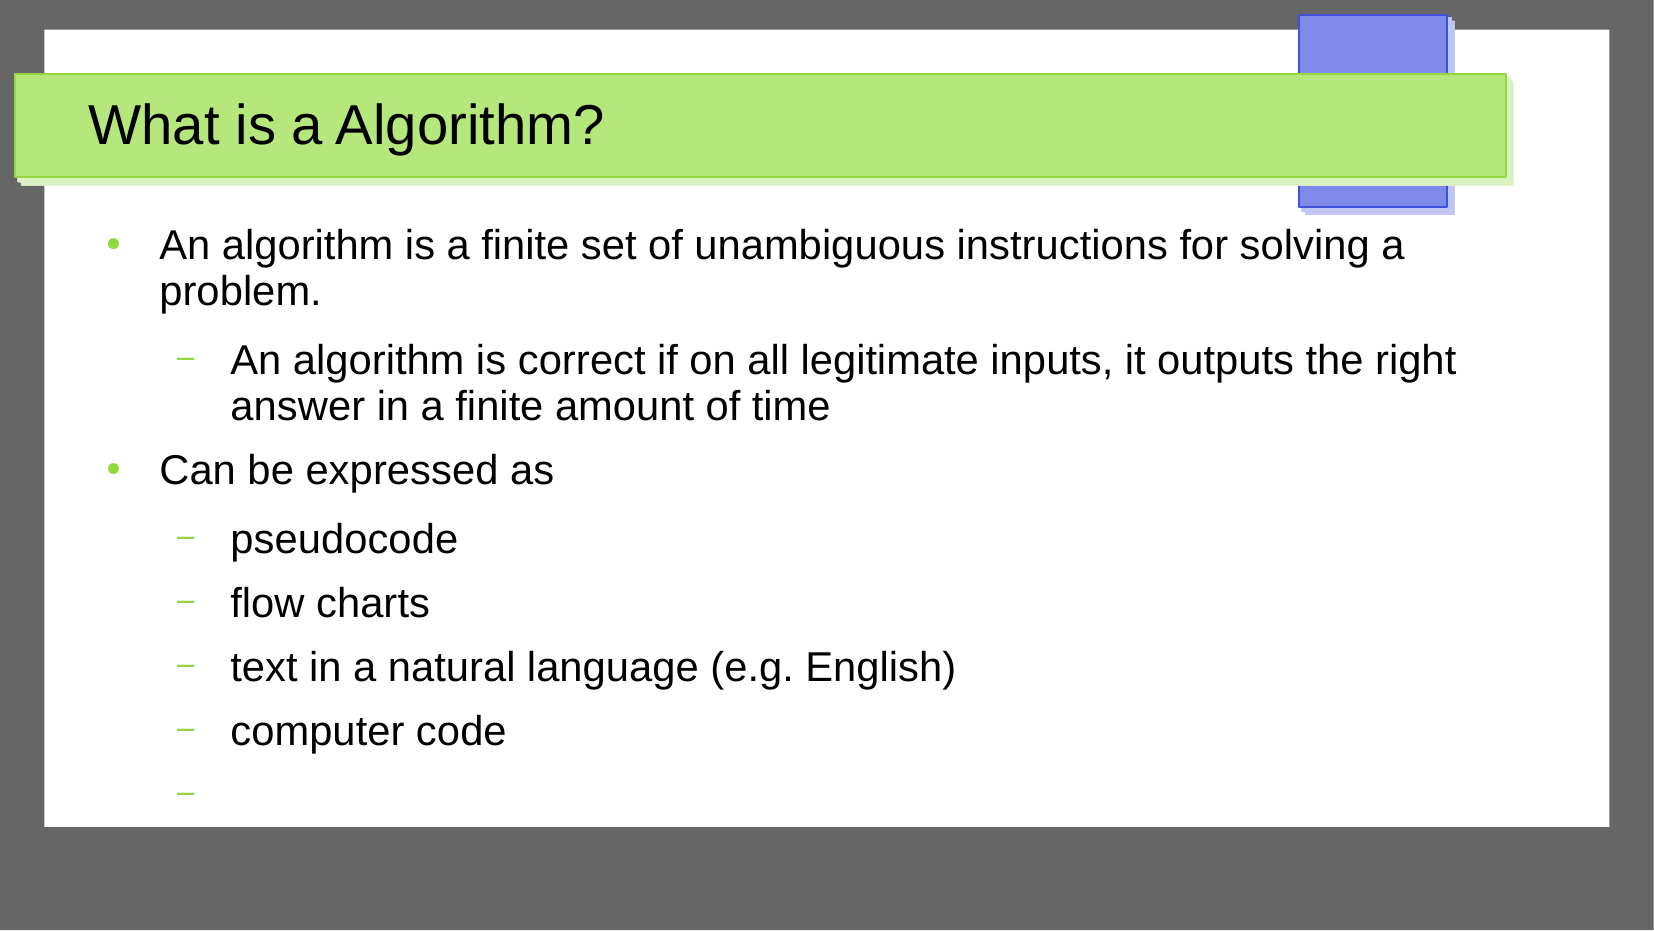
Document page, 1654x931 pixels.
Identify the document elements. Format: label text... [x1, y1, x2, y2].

title What is a Algorithm? [88, 73, 1506, 178]
list An algorithm is a finite set of unambiguous instructions for solving a problem. An algorithm is correct if on all legitimate inputs, it outputs the right answer in a finite amount of time Can be expressed as pseudocode flow charts text in a natural language (e.g. English) computer code [88, 221, 1565, 813]
